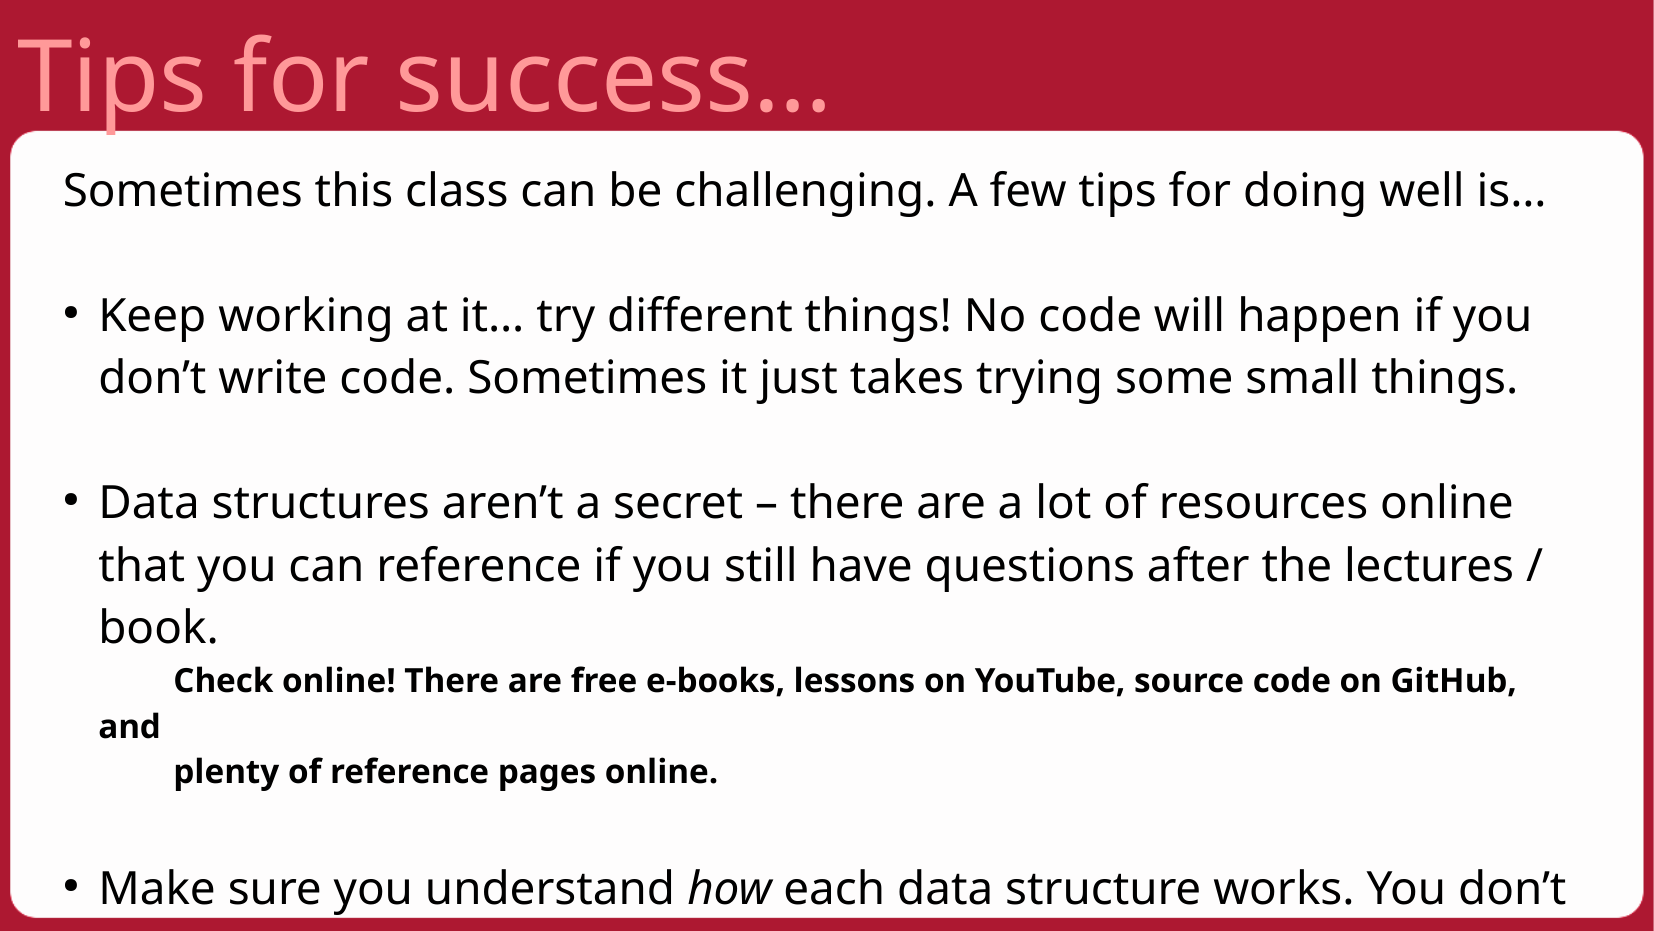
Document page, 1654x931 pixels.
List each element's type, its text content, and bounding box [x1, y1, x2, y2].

picture [0, 0, 1654, 931]
title Tips for success… [17, 8, 1573, 136]
text_box Sometimes this class can be challenging. A few tips for doing well is… Keep working at it… try different things! No code will happen if you don’t write code. Sometimes it just takes trying some small things. Data structures aren’t a secret – there are a lot of resources online that you can reference if you still have questions after the lectures / book. Check online! There are free e-books, lessons on YouTube, source code on GitHub, and plenty of reference pages online. Make sure you understand how each data structure works. You don’t need to memorize the code, but if you know how it works, you should be able to implement it whenever you need it. [62, 157, 1577, 799]
